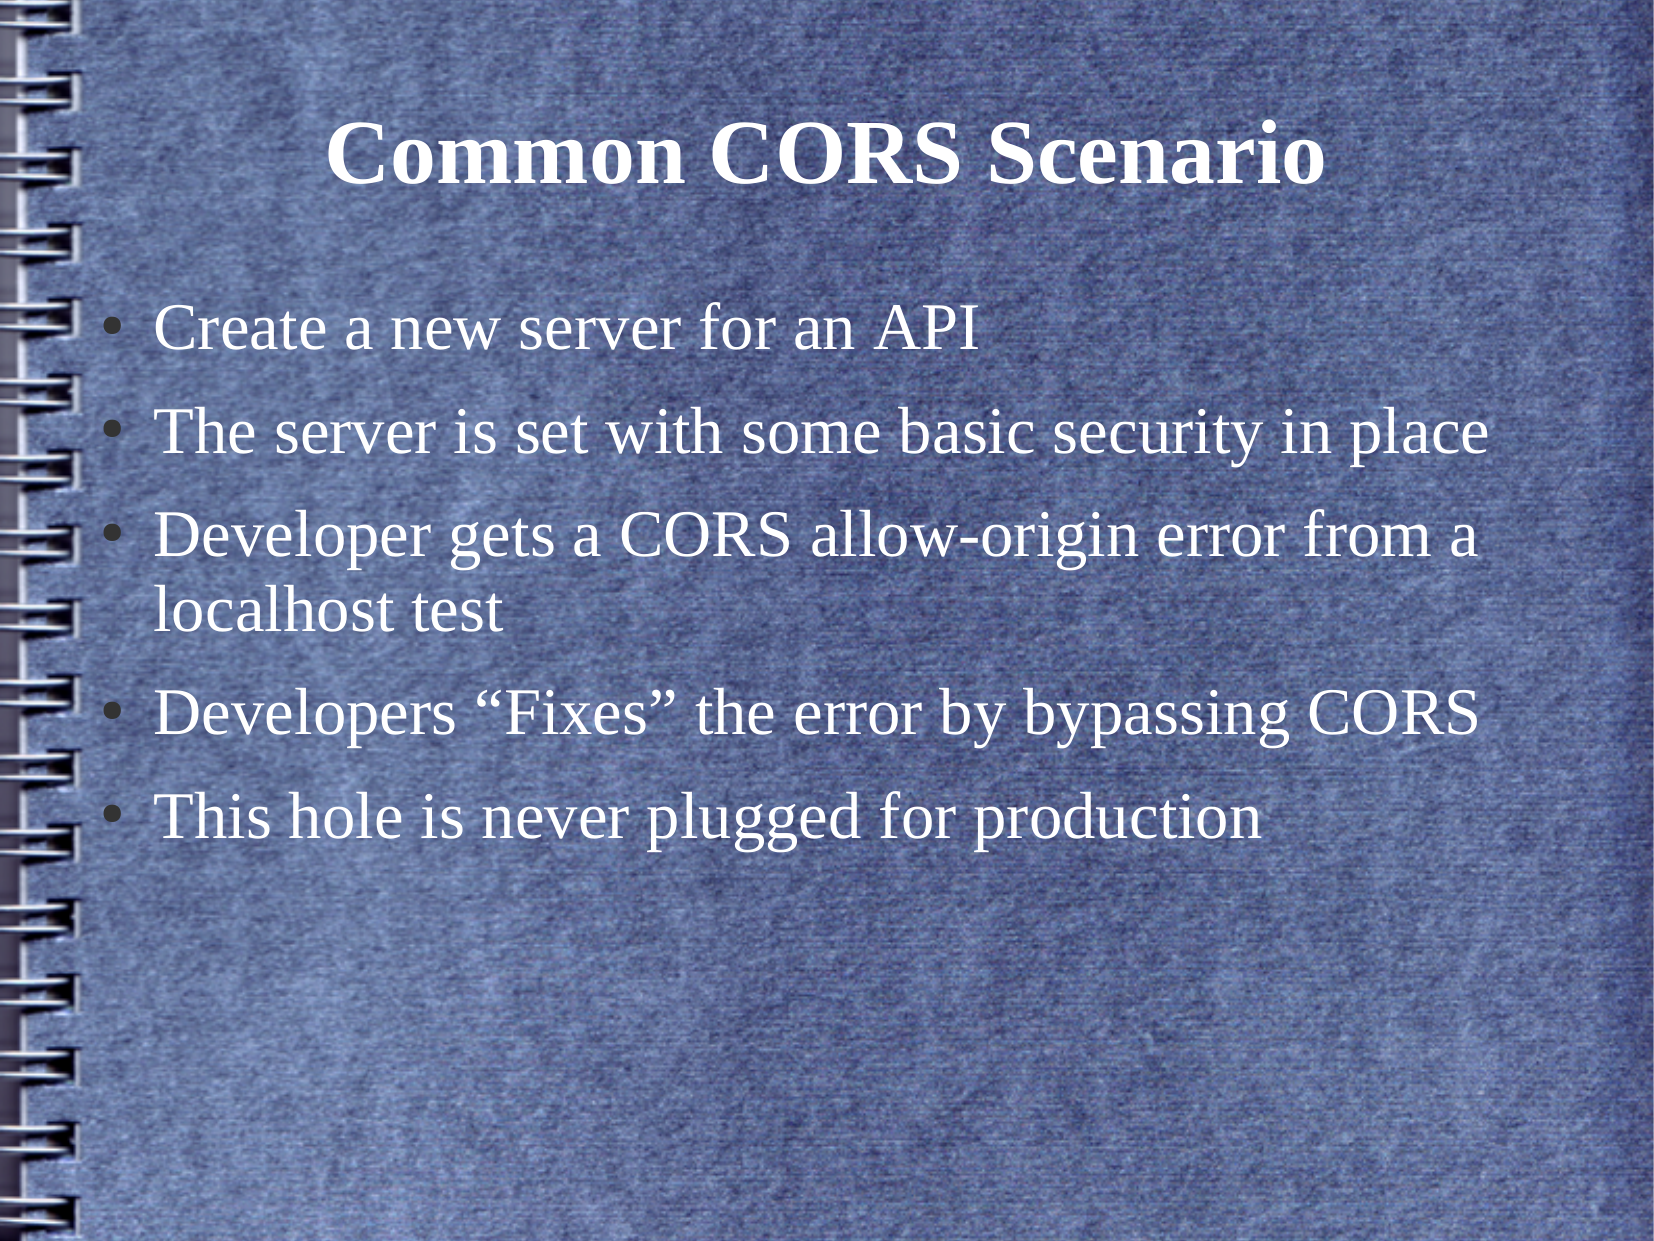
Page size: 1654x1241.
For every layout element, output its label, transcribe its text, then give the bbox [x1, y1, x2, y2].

list Create a new server for an API The server is set with some basic security in place Developer gets a CORS allow-origin error from a localhost test Developers “Fixes” the error by bypassing CORS This hole is never plugged for production [82, 290, 1571, 1109]
picture [0, 0, 1654, 1241]
title Common CORS Scenario [82, 49, 1571, 257]
